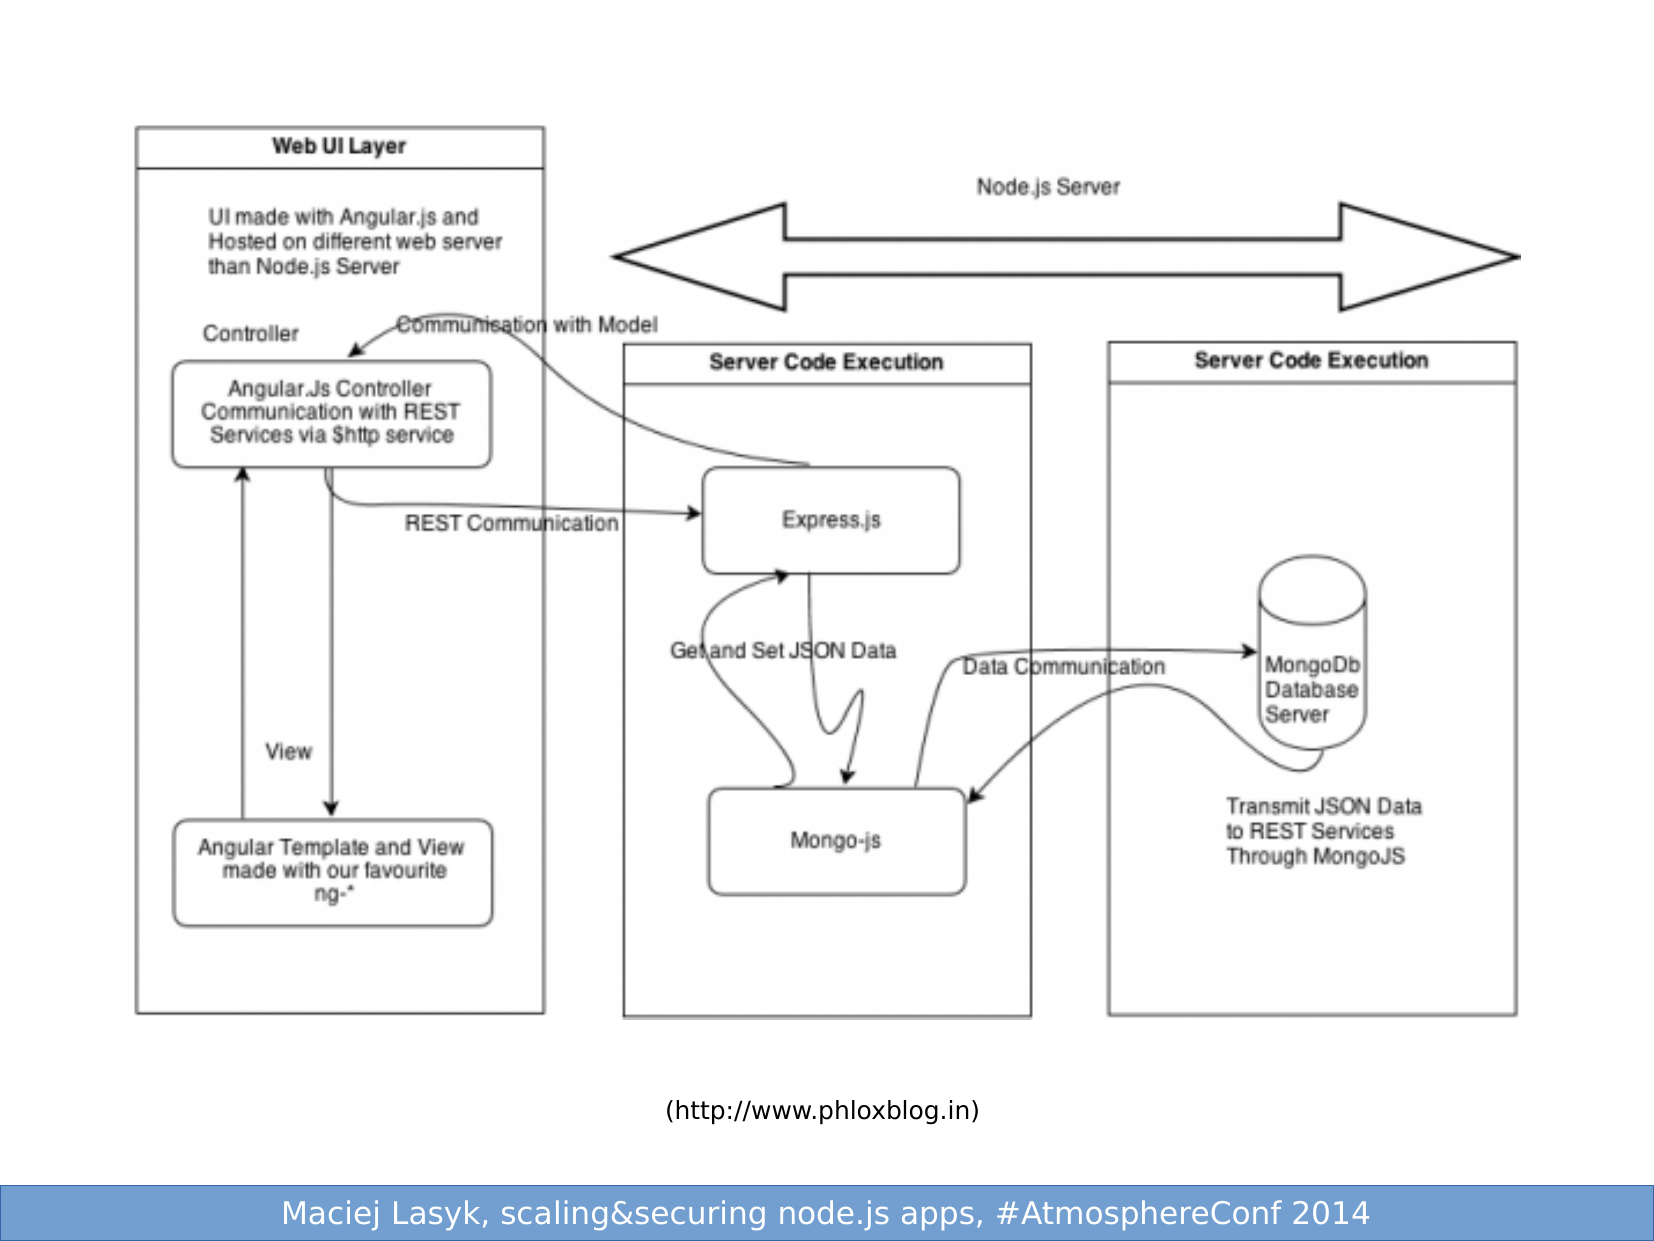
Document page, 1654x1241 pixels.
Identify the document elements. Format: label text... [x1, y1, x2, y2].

text_box Maciej Lasyk, scaling&securing node.js apps, #AtmosphereConf 2014 [266, 1188, 1388, 1240]
picture [133, 124, 1521, 1020]
text_box (http://www.phloxblog.in) [650, 1089, 995, 1134]
text_box [0, 1185, 1654, 1241]
